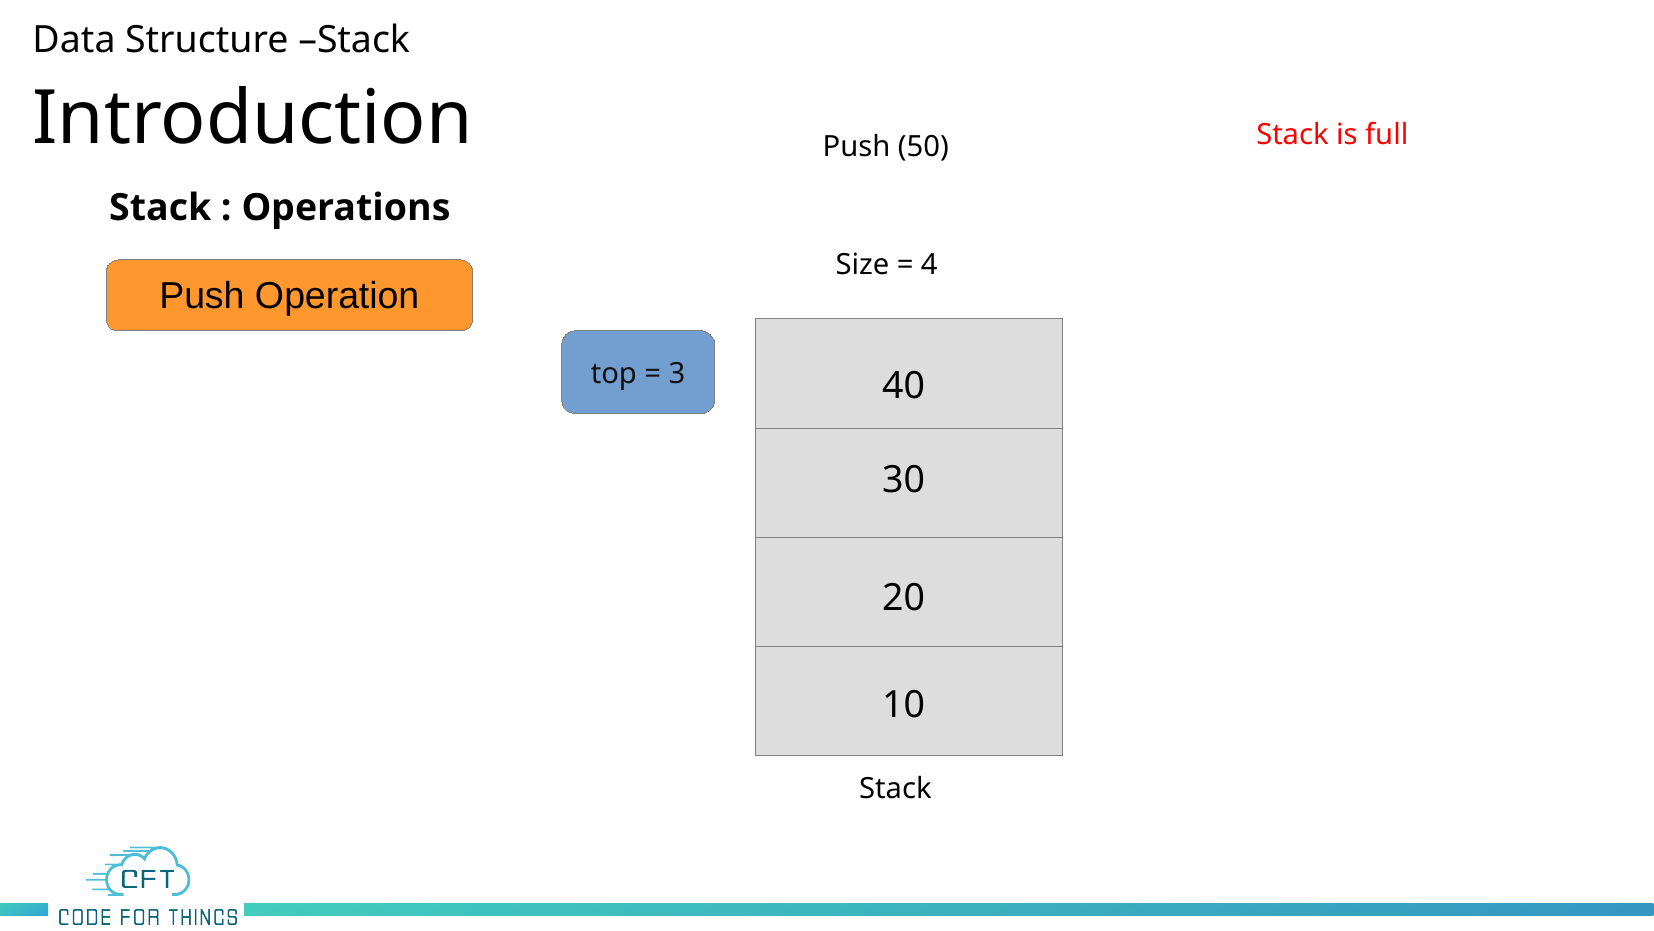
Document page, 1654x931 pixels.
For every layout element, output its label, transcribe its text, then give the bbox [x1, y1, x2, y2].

text_box Stack is full [1241, 106, 1548, 166]
text_box [755, 318, 1063, 756]
text_box 30 [826, 437, 981, 520]
text_box 10 [826, 661, 981, 745]
text_box Push (50) [785, 118, 987, 168]
text_box 20 [826, 555, 981, 638]
text_box Size = 4 [820, 236, 1009, 286]
title Data Structure –Stack Introduction [32, 12, 1184, 166]
text_box Stack : Operations [23, 173, 615, 243]
picture [59, 846, 237, 925]
text_box top = 3 [561, 330, 715, 414]
text_box 40 [826, 342, 981, 426]
text_box Stack [844, 759, 956, 810]
text_box Push Operation [106, 259, 473, 331]
